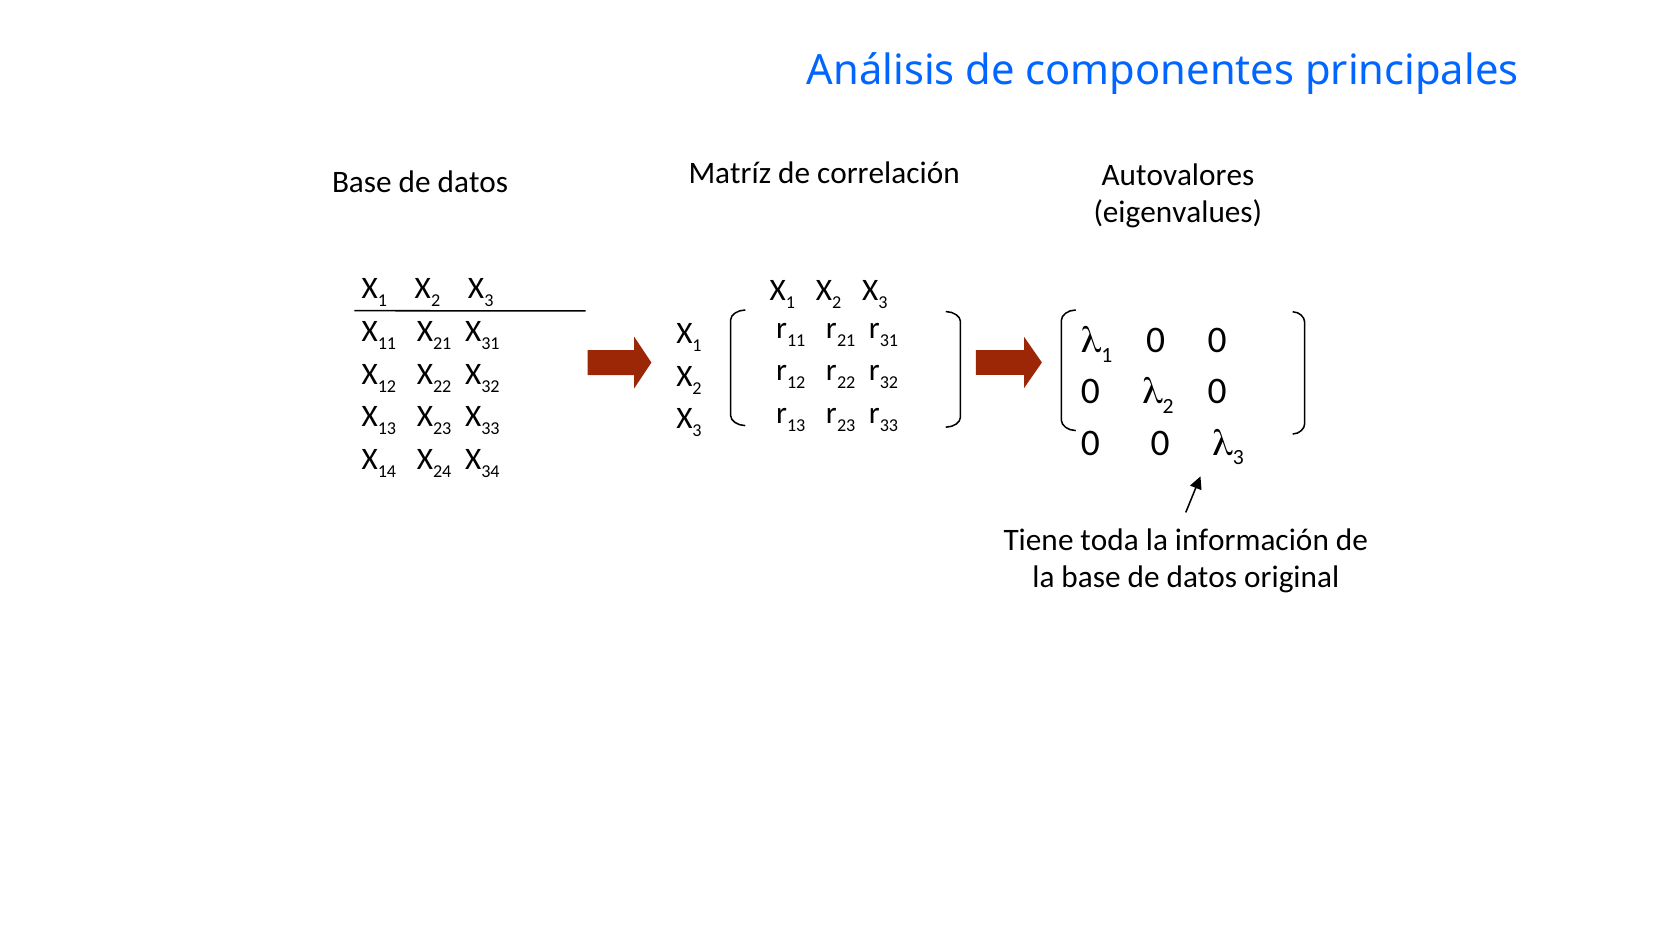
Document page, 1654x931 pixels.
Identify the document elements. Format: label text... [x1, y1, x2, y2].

text_box Tiene toda la información de la base de datos original [985, 511, 1387, 602]
text_box r11 r21 r31 r12 r22 r32 r13 r23 r33 [761, 299, 913, 443]
text_box X1 X2 X3 X11 X21 X31 X12 X22 X32 X13 X23 X33 X14 X24 X34 [346, 260, 681, 489]
text_box Matríz de correlación [664, 144, 985, 198]
text_box Base de datos [317, 153, 638, 207]
text_box X1 X2 X3 [661, 304, 717, 449]
text_box [588, 339, 651, 386]
text_box [976, 339, 1041, 386]
text_box X1 X2 X3 [754, 261, 903, 320]
text_box Autovalores (eigenvalues) [1017, 146, 1339, 237]
text_box 1 0 0 0 2 0 0 0 3 [1066, 307, 1335, 477]
text_box Análisis de componentes principales [792, 35, 1535, 101]
